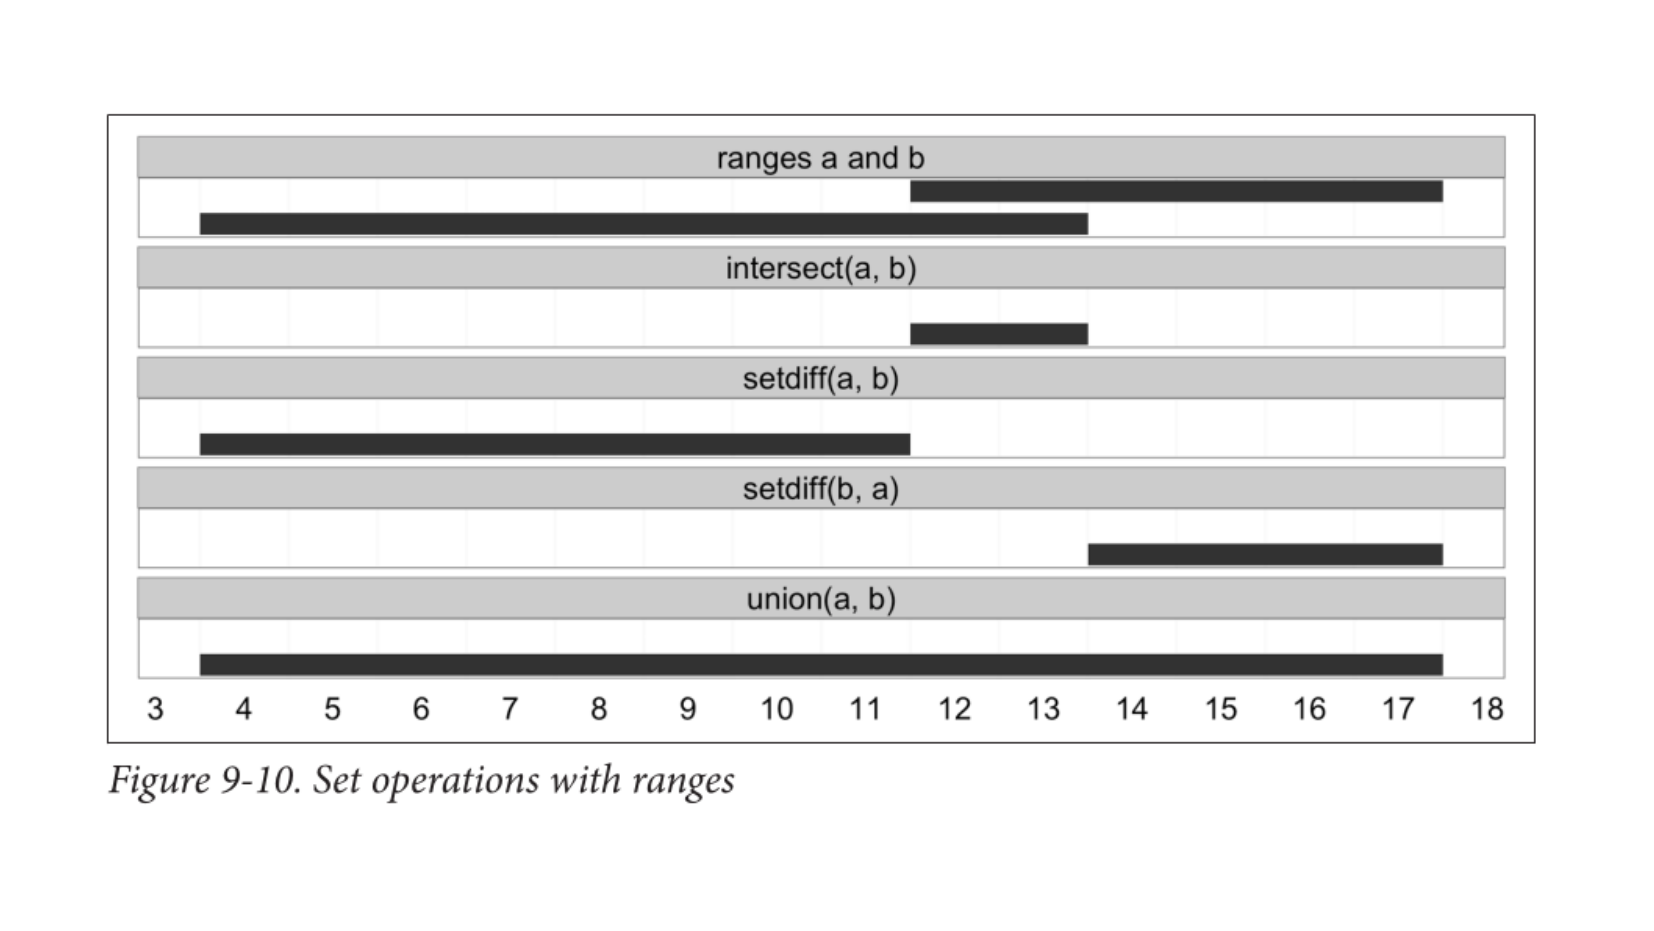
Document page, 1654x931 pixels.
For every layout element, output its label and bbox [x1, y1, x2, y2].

picture [101, 105, 1564, 830]
